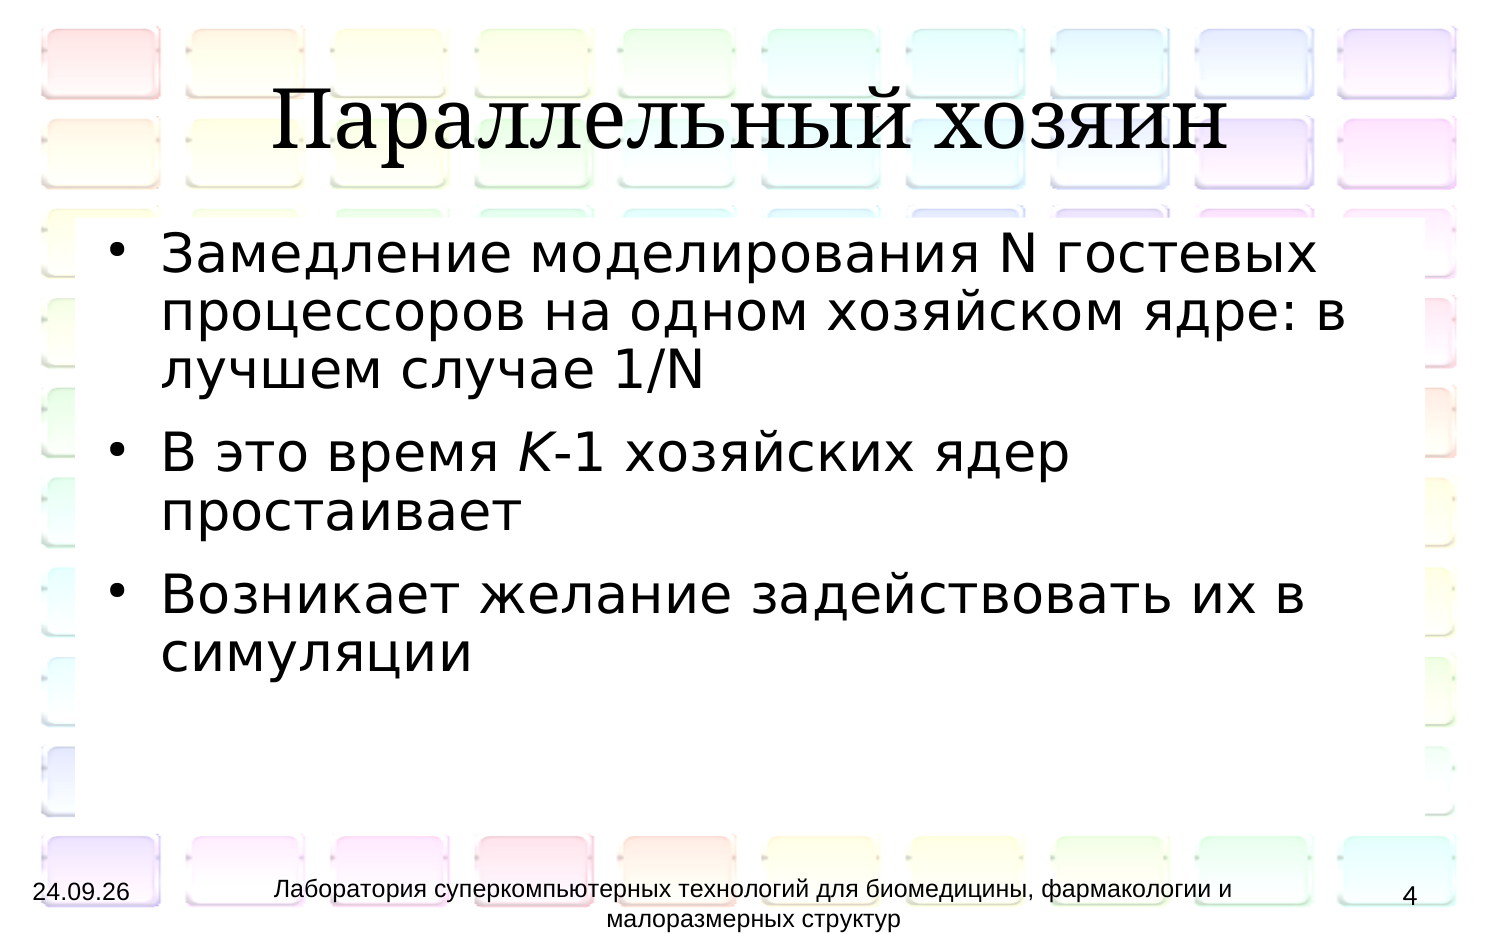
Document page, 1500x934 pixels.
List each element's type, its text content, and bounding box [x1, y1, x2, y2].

text_box 14.04.14 [17, 868, 184, 918]
title Параллельный хозяин [75, 37, 1426, 193]
text_box <номер> [1387, 868, 1473, 918]
text_box Лаборатория суперкомпьютерных технологий для биомедицины, фармакологии и малоразмерных структур [171, 864, 1338, 915]
picture [0, 0, 1500, 934]
list Замедление моделирования N гостевых процессоров на одном хозяйском ядре: в лучшем случае 1/N В это время K-1 хозяйских ядер простаивает Возникает желание задействовать их в симуляции [75, 217, 1426, 834]
